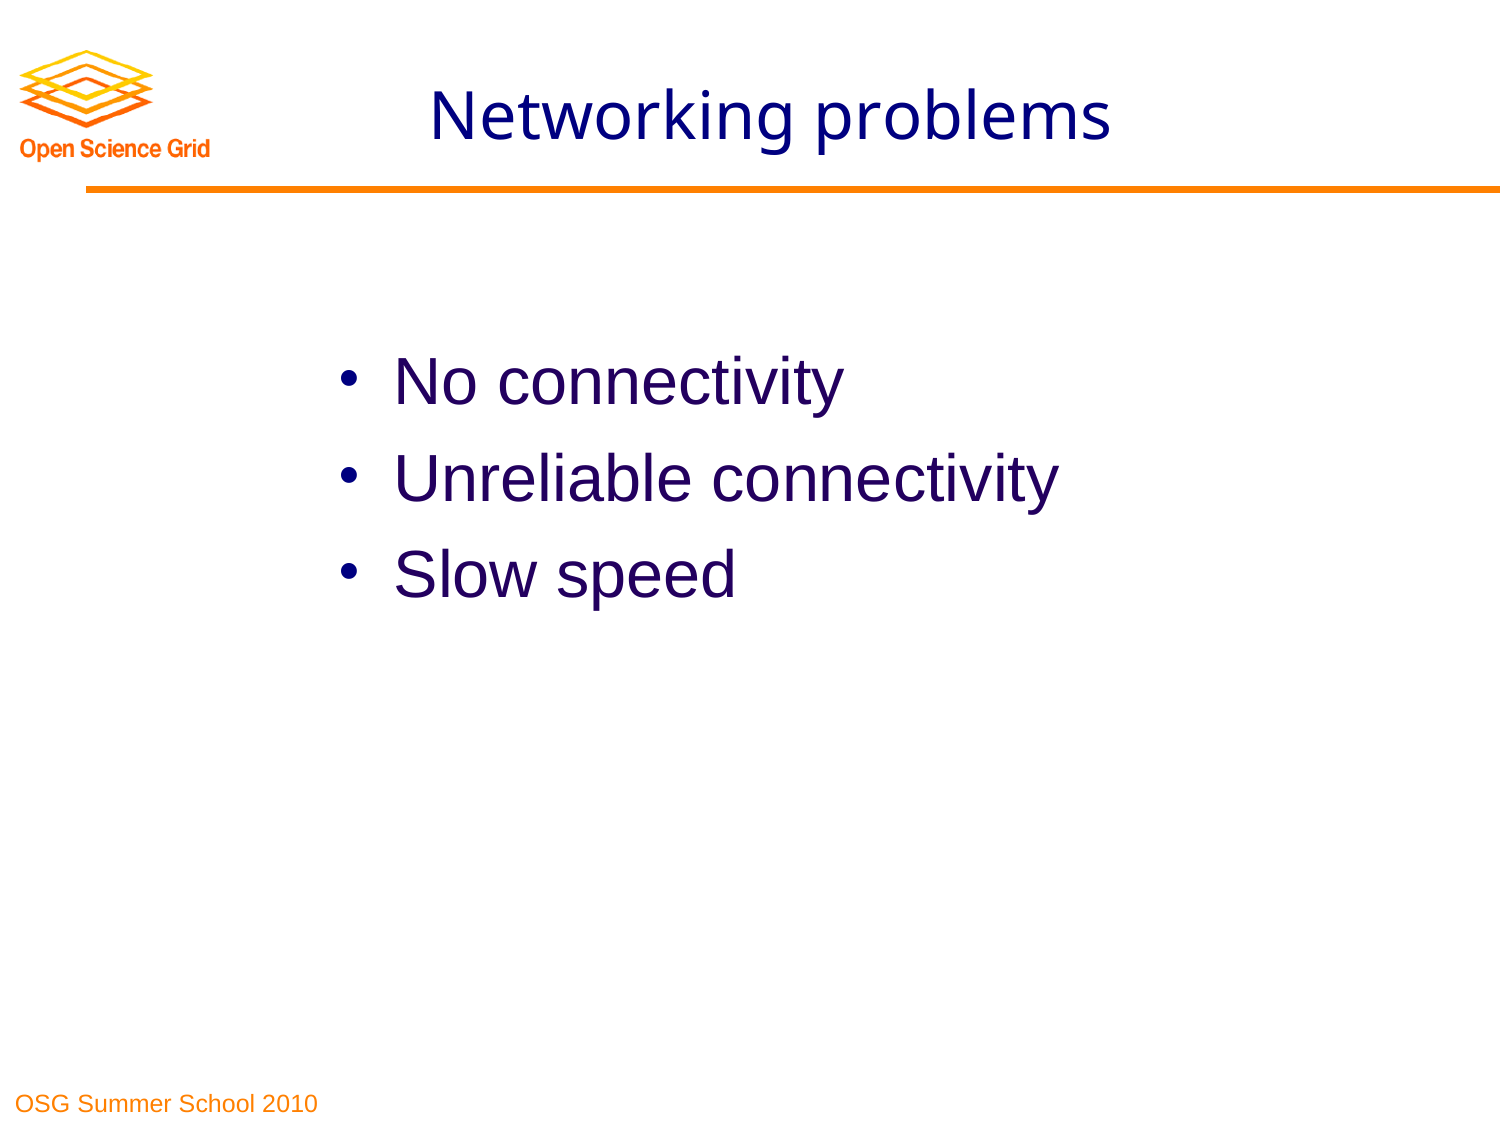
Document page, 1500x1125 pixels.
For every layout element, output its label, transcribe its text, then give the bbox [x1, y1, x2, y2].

list No connectivity Unreliable connectivity Slow speed [322, 329, 1403, 962]
title Networking problems [201, 18, 1342, 207]
picture [0, 27, 201, 179]
